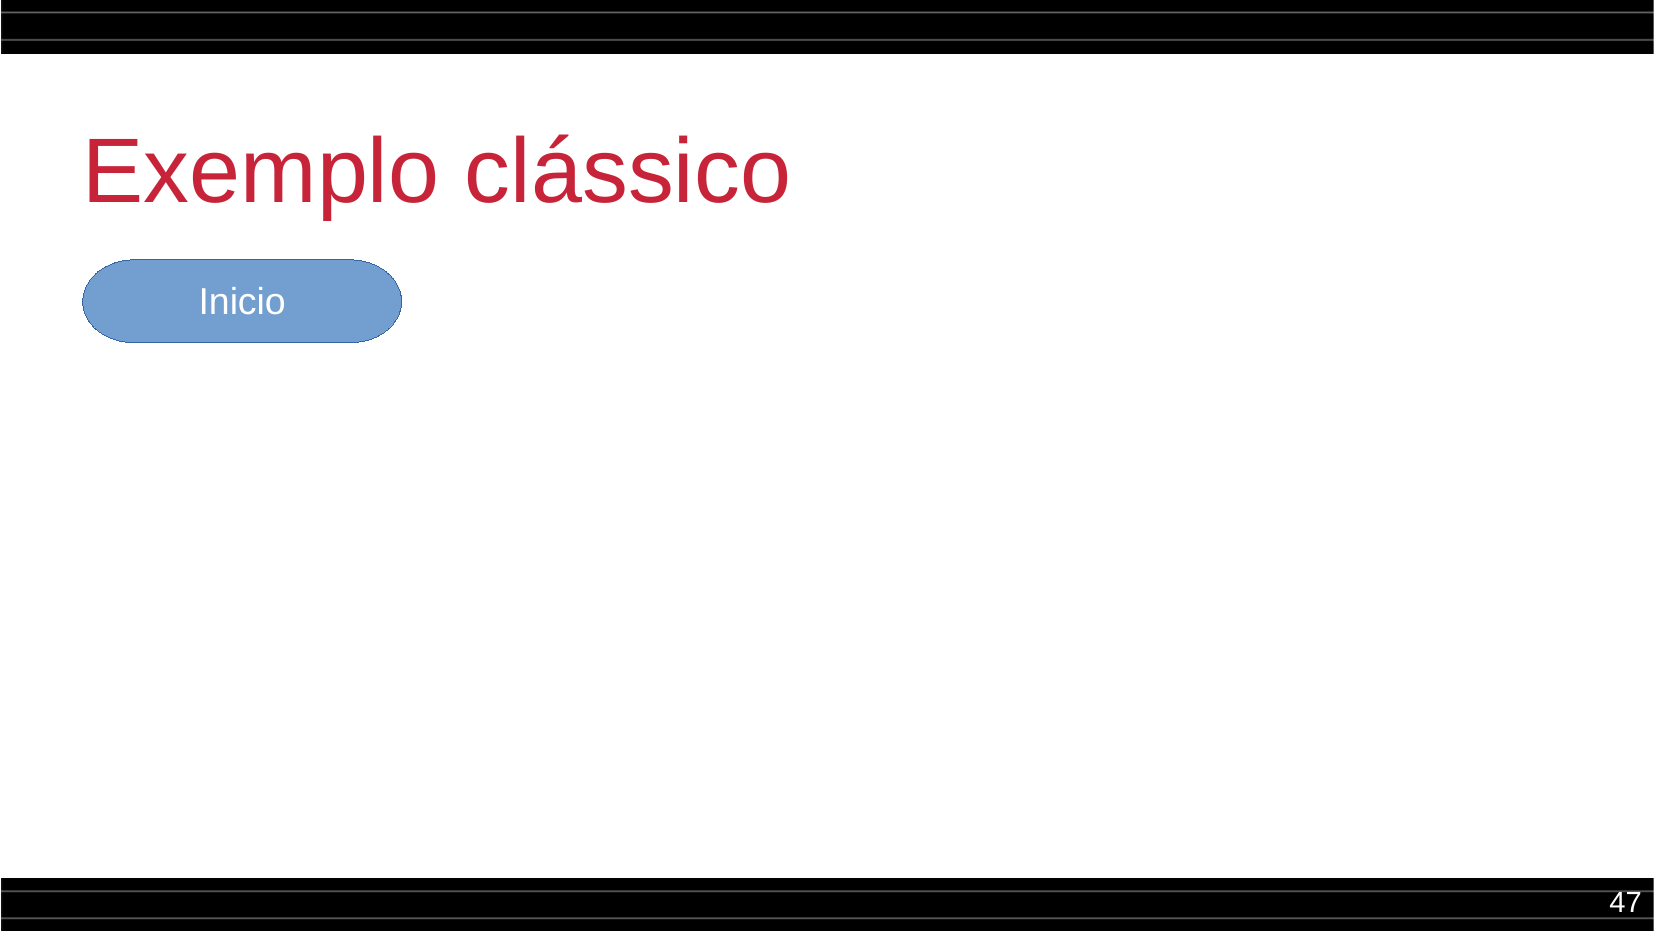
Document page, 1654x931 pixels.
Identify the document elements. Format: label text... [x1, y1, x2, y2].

title Exemplo clássico [82, 92, 1571, 249]
text_box Inicio [82, 259, 402, 343]
picture [1, 0, 1654, 54]
picture [1, 878, 1654, 931]
